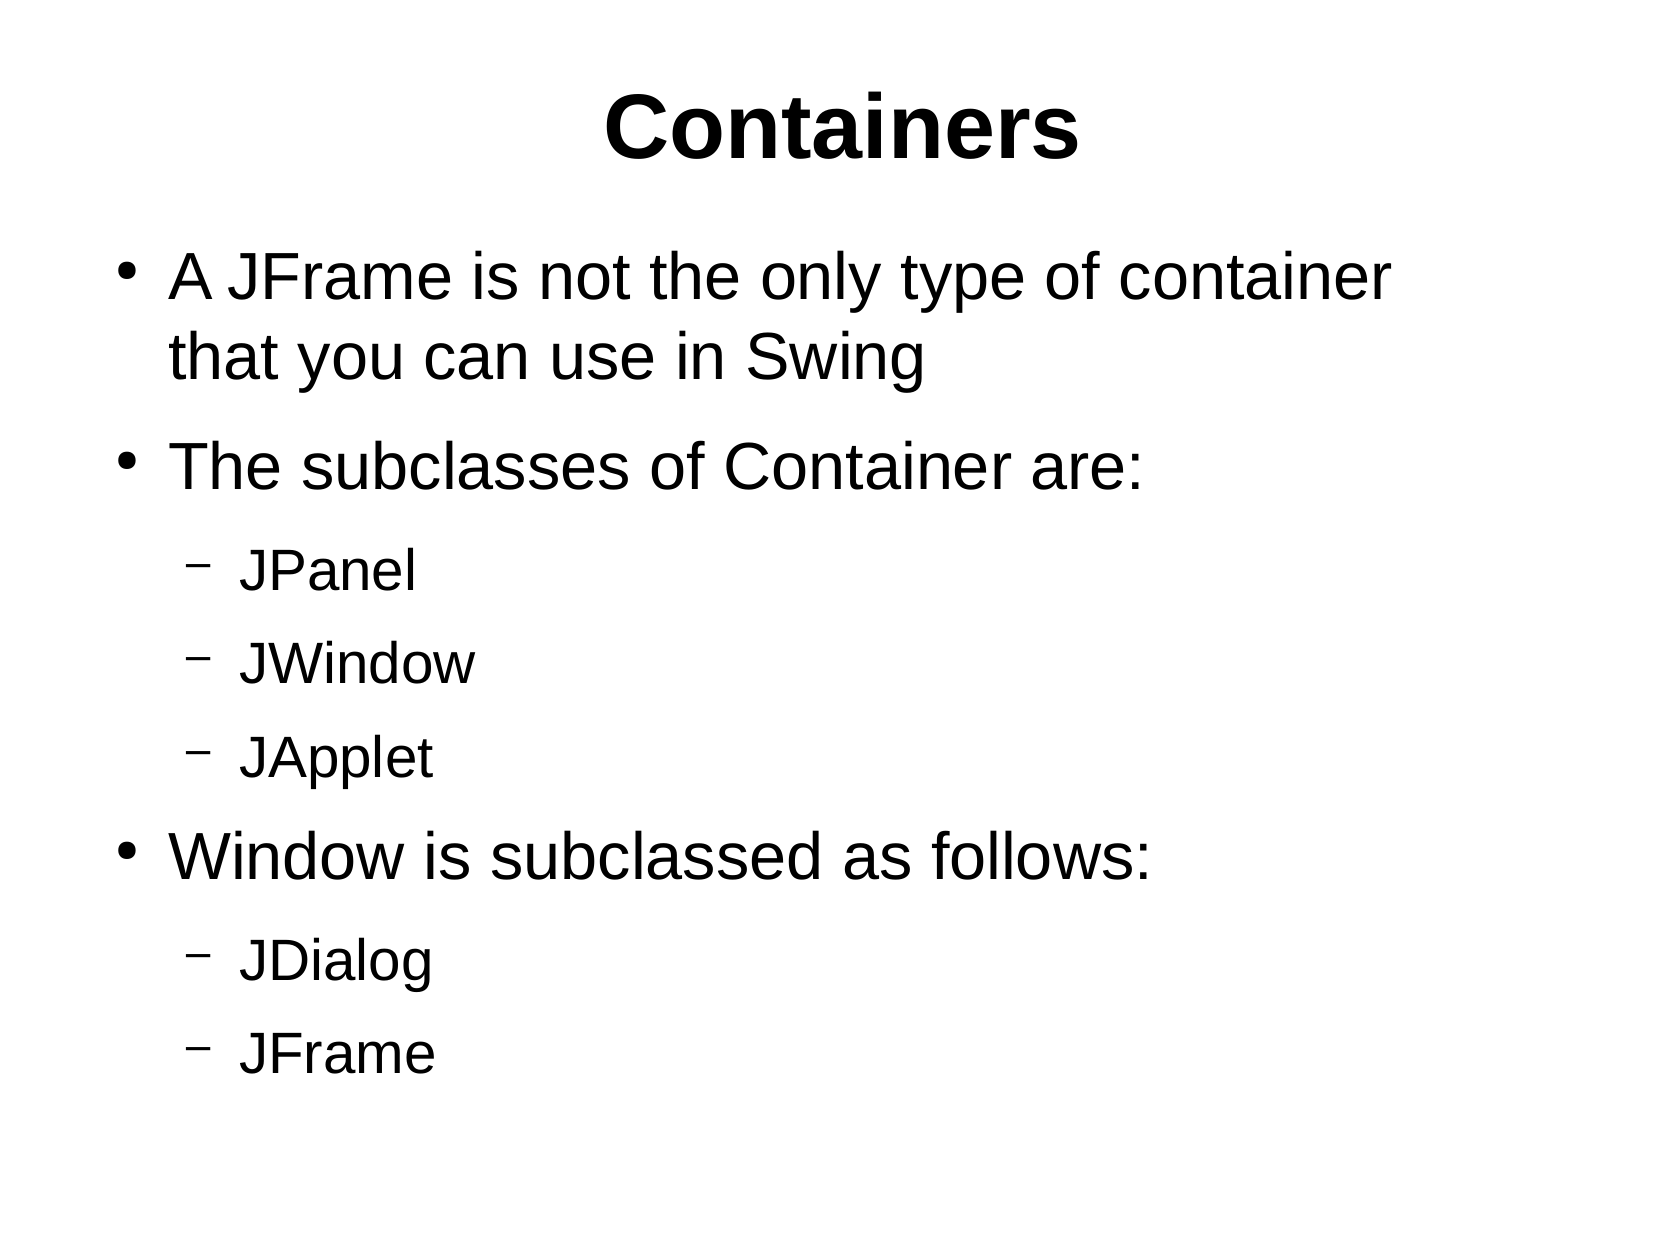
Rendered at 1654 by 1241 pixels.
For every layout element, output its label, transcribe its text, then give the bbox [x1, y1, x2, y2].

title Containers [82, 49, 1571, 196]
list A JFrame is not the only type of container that you can use in Swing The subclasses of Container are: JPanel JWindow JApplet Window is subclassed as follows: JDialog JFrame [82, 225, 1538, 1186]
